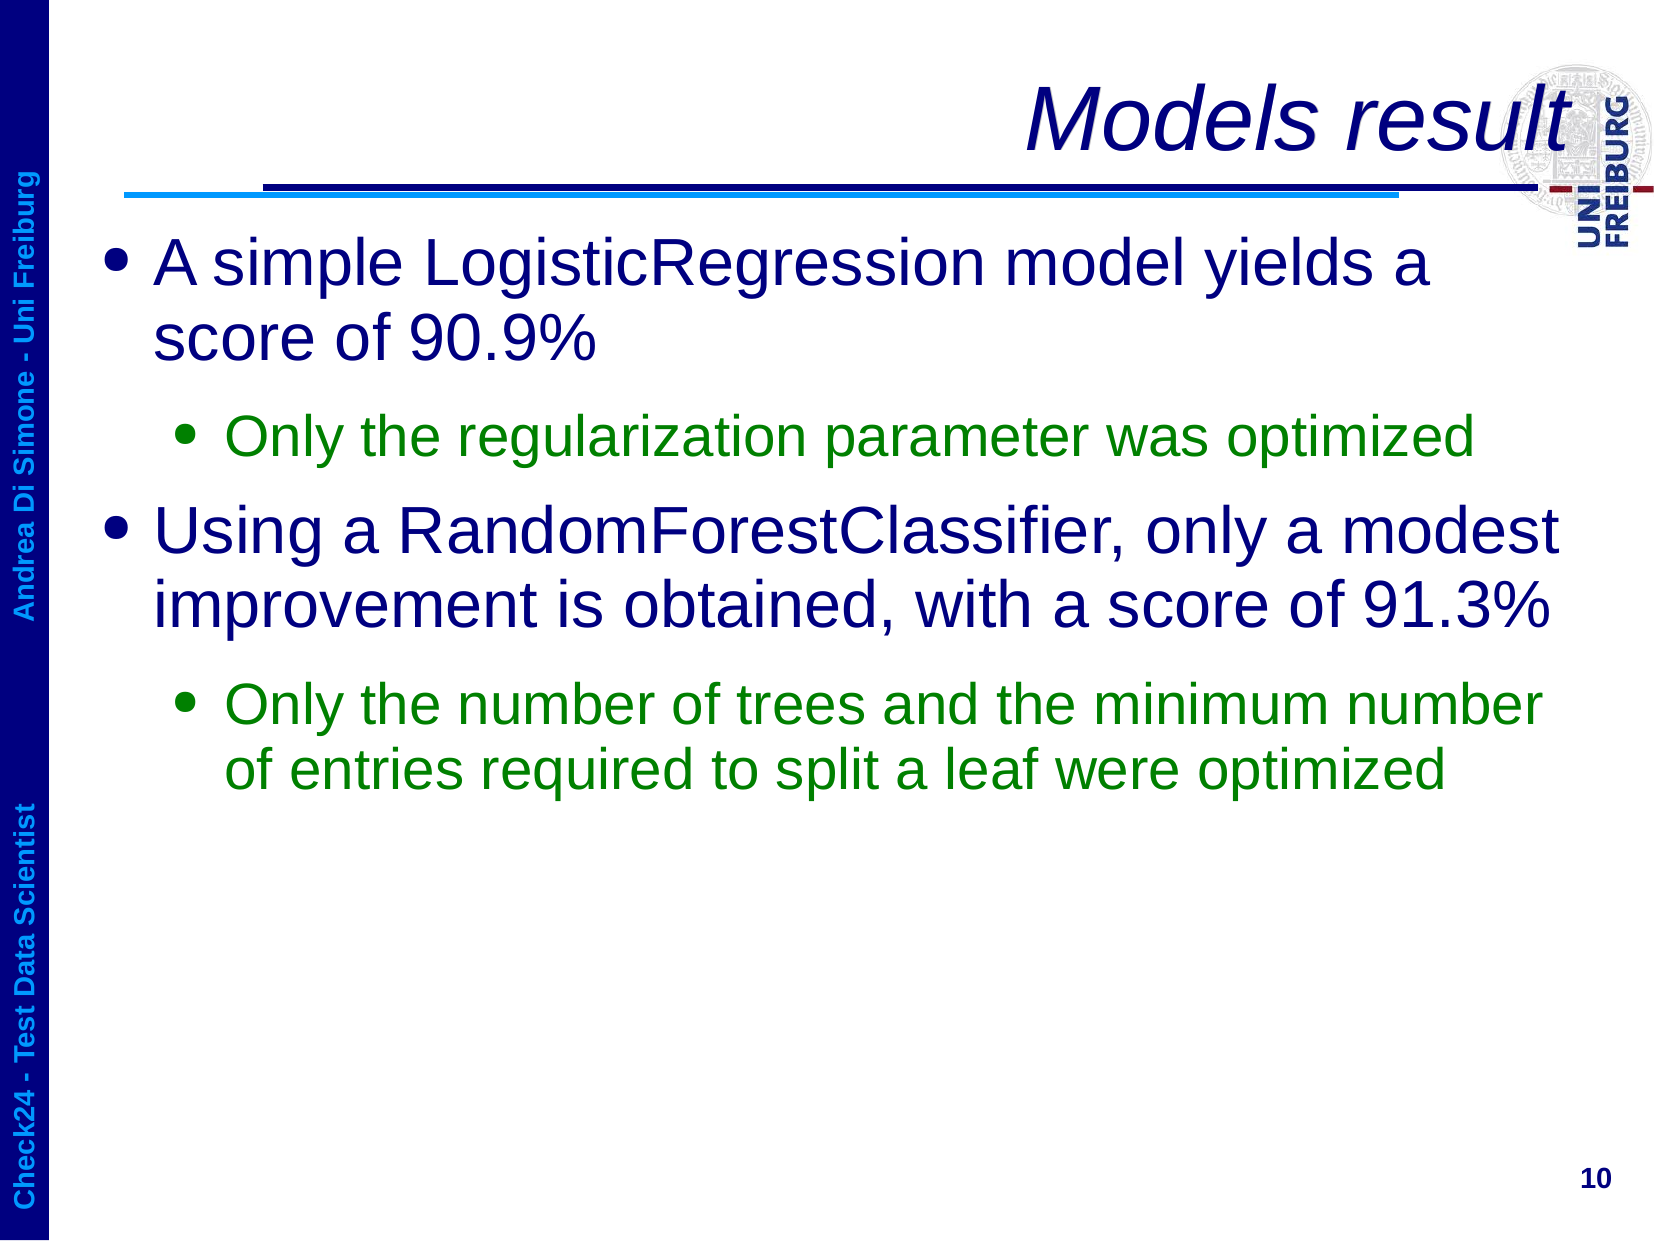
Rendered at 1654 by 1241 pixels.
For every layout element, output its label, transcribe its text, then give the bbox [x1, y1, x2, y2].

picture [1477, 51, 1654, 256]
list A simple LogisticRegression model yields a score of 90.9% Only the regularization parameter was optimized Using a RandomForestClassifier, only a modest improvement is obtained, with a score of 91.3% Only the number of trees and the minimum number of entries required to split a leaf were optimized [82, 225, 1571, 945]
title Models result [82, 49, 1571, 188]
